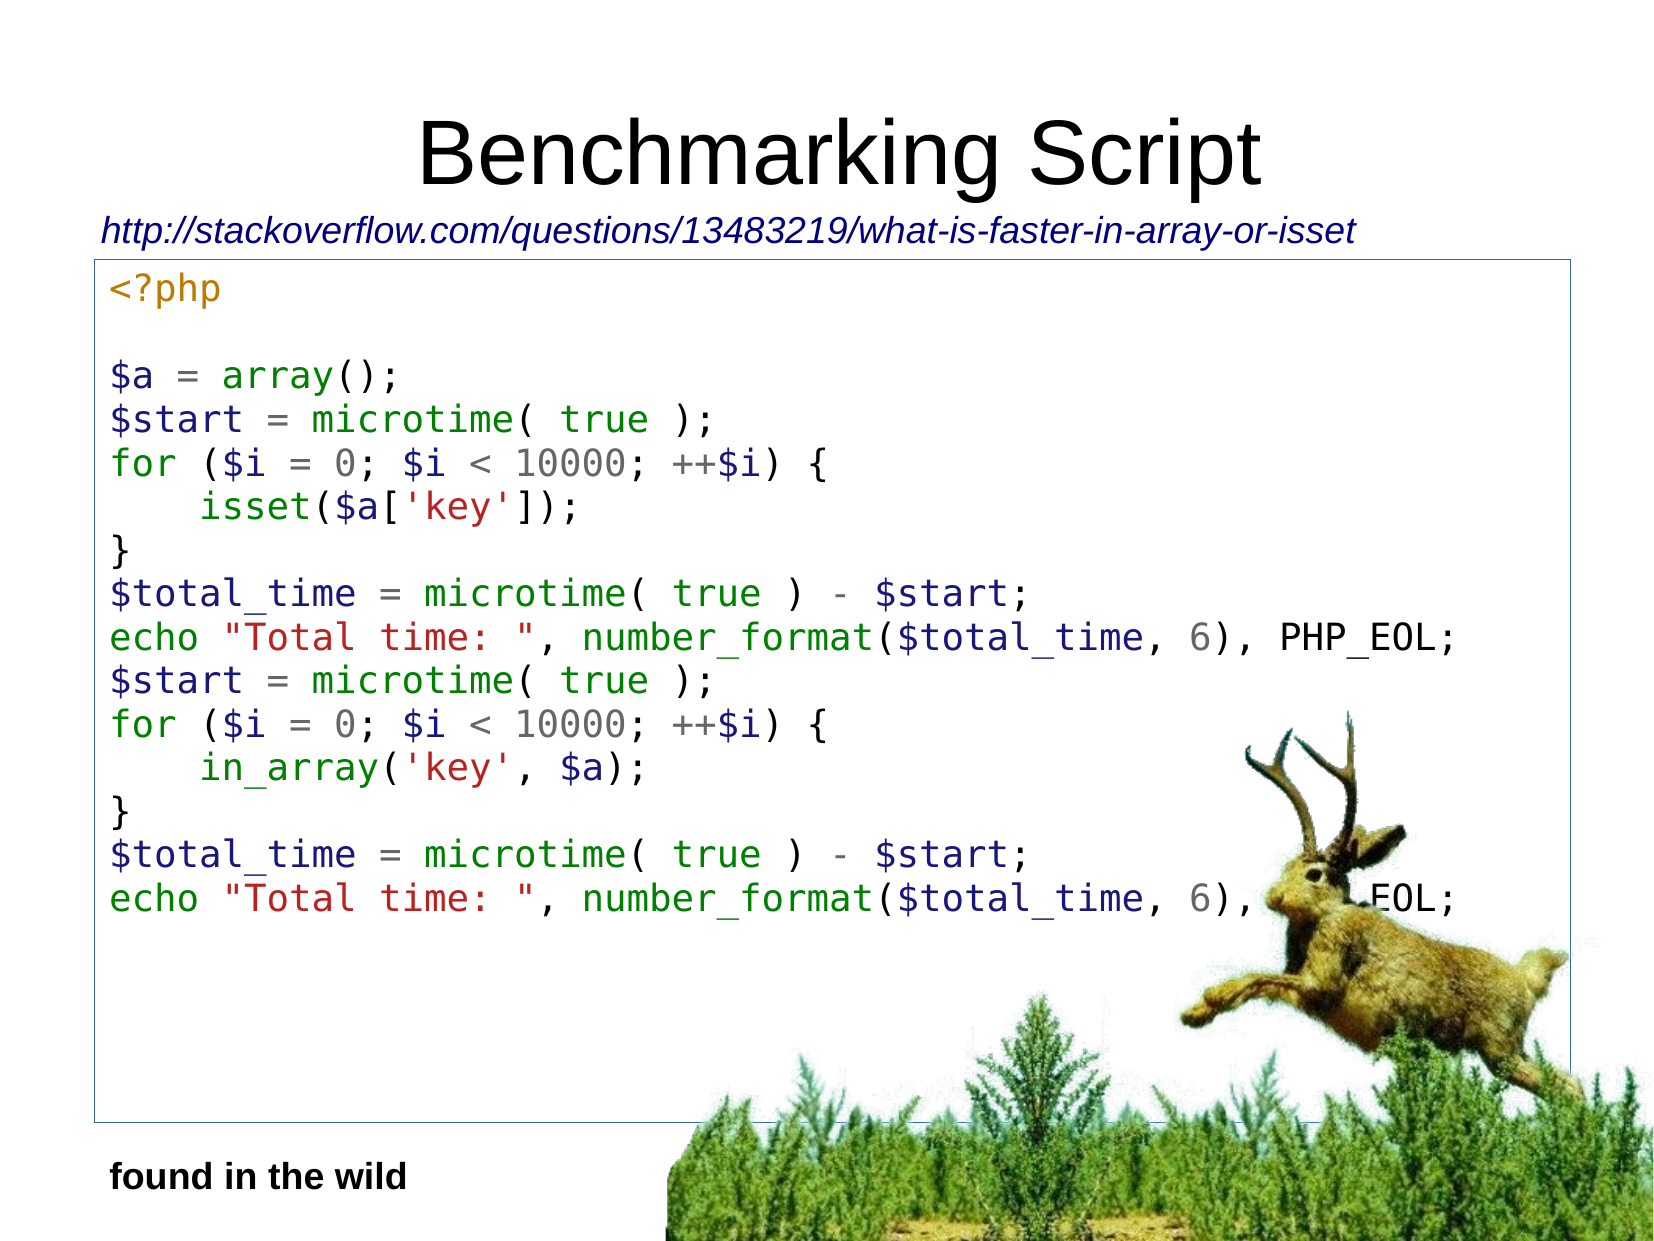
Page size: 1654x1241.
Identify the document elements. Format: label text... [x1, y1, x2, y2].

title Benchmarking Script [82, 49, 1571, 257]
picture [94, 661, 1654, 1241]
text_box http://stackoverflow.com/questions/13483219/what-is-faster-in-array-or-isset [86, 201, 1630, 272]
text_box <?php $a = array(); $start = microtime( true ); for ($i = 0; $i < 10000; ++$i) { isset($a['key']); } $total_time = microtime( true ) - $start; echo "Total time: ", number_format($total_time, 6), PHP_EOL; $start = microtime( true ); for ($i = 0; $i < 10000; ++$i) { in_array('key', $a); } $total_time = microtime( true ) - $start; echo "Total time: ", number_format($total_time, 6), PHP_EOL; [94, 272, 1571, 661]
